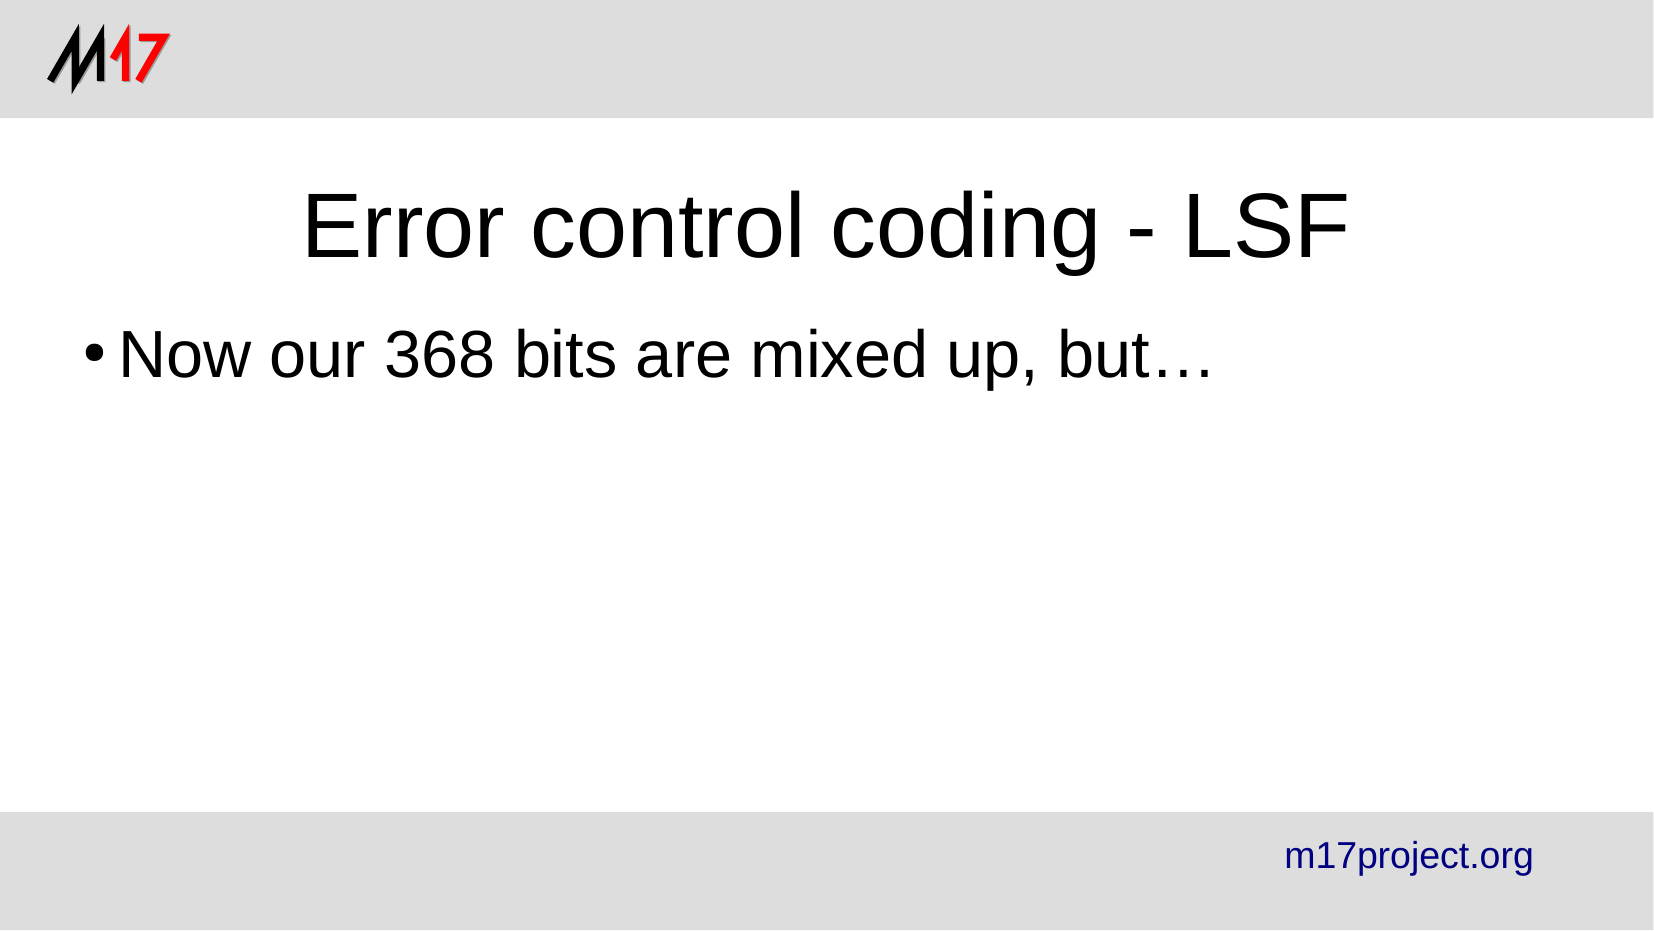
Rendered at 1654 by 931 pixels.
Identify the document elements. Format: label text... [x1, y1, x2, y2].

subtitle Now our 368 bits are mixed up, but… [82, 316, 1571, 812]
text_box [0, 0, 1654, 119]
text_box m17project.org [1269, 826, 1654, 897]
picture [39, 16, 178, 102]
title Error control coding - LSF [82, 147, 1571, 303]
text_box [0, 812, 1654, 931]
